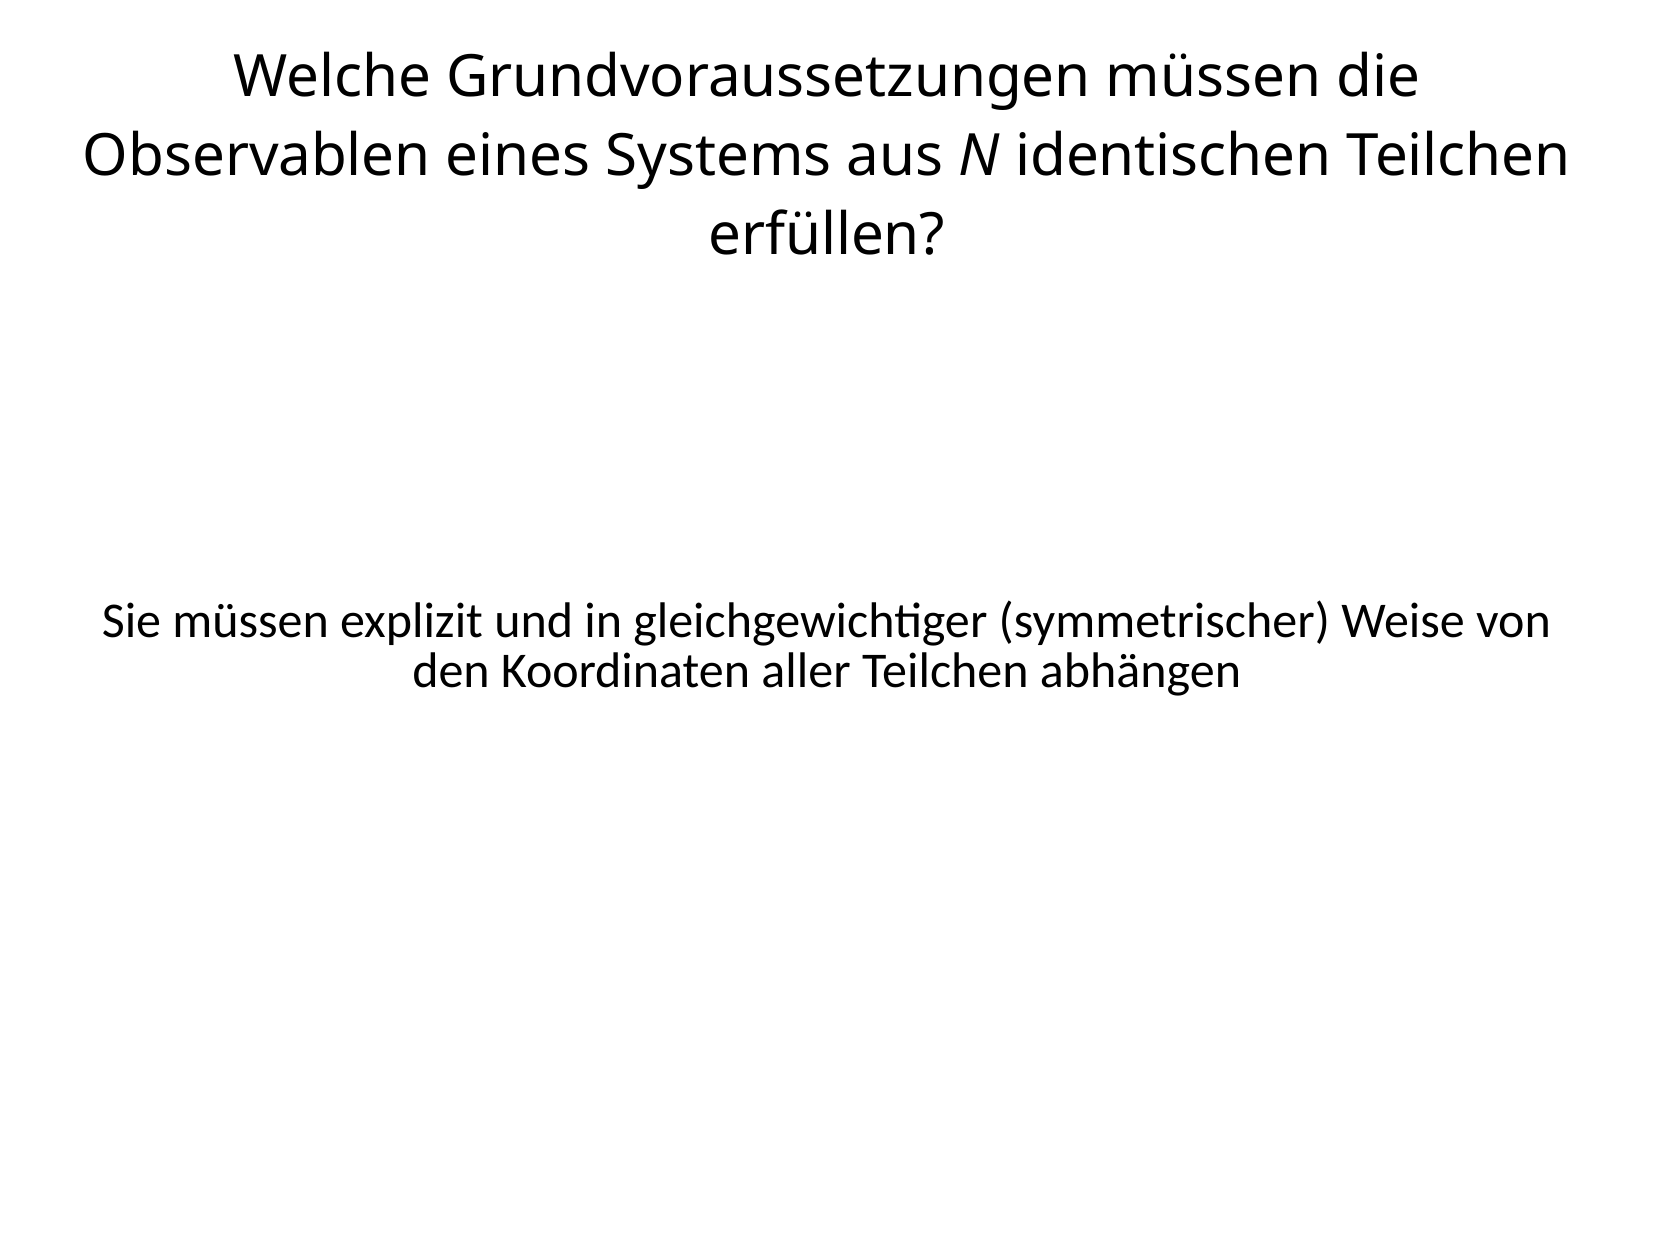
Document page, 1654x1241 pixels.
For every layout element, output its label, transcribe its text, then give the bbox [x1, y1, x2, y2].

title Welche Grundvoraussetzungen müssen die Observablen eines Systems aus N identischen Teilchen erfüllen? [82, 49, 1571, 257]
subtitle Sie müssen explizit und in gleichgewichtiger (symmetrischer) Weise von den Koordinaten aller Teilchen abhängen [82, 290, 1571, 1010]
